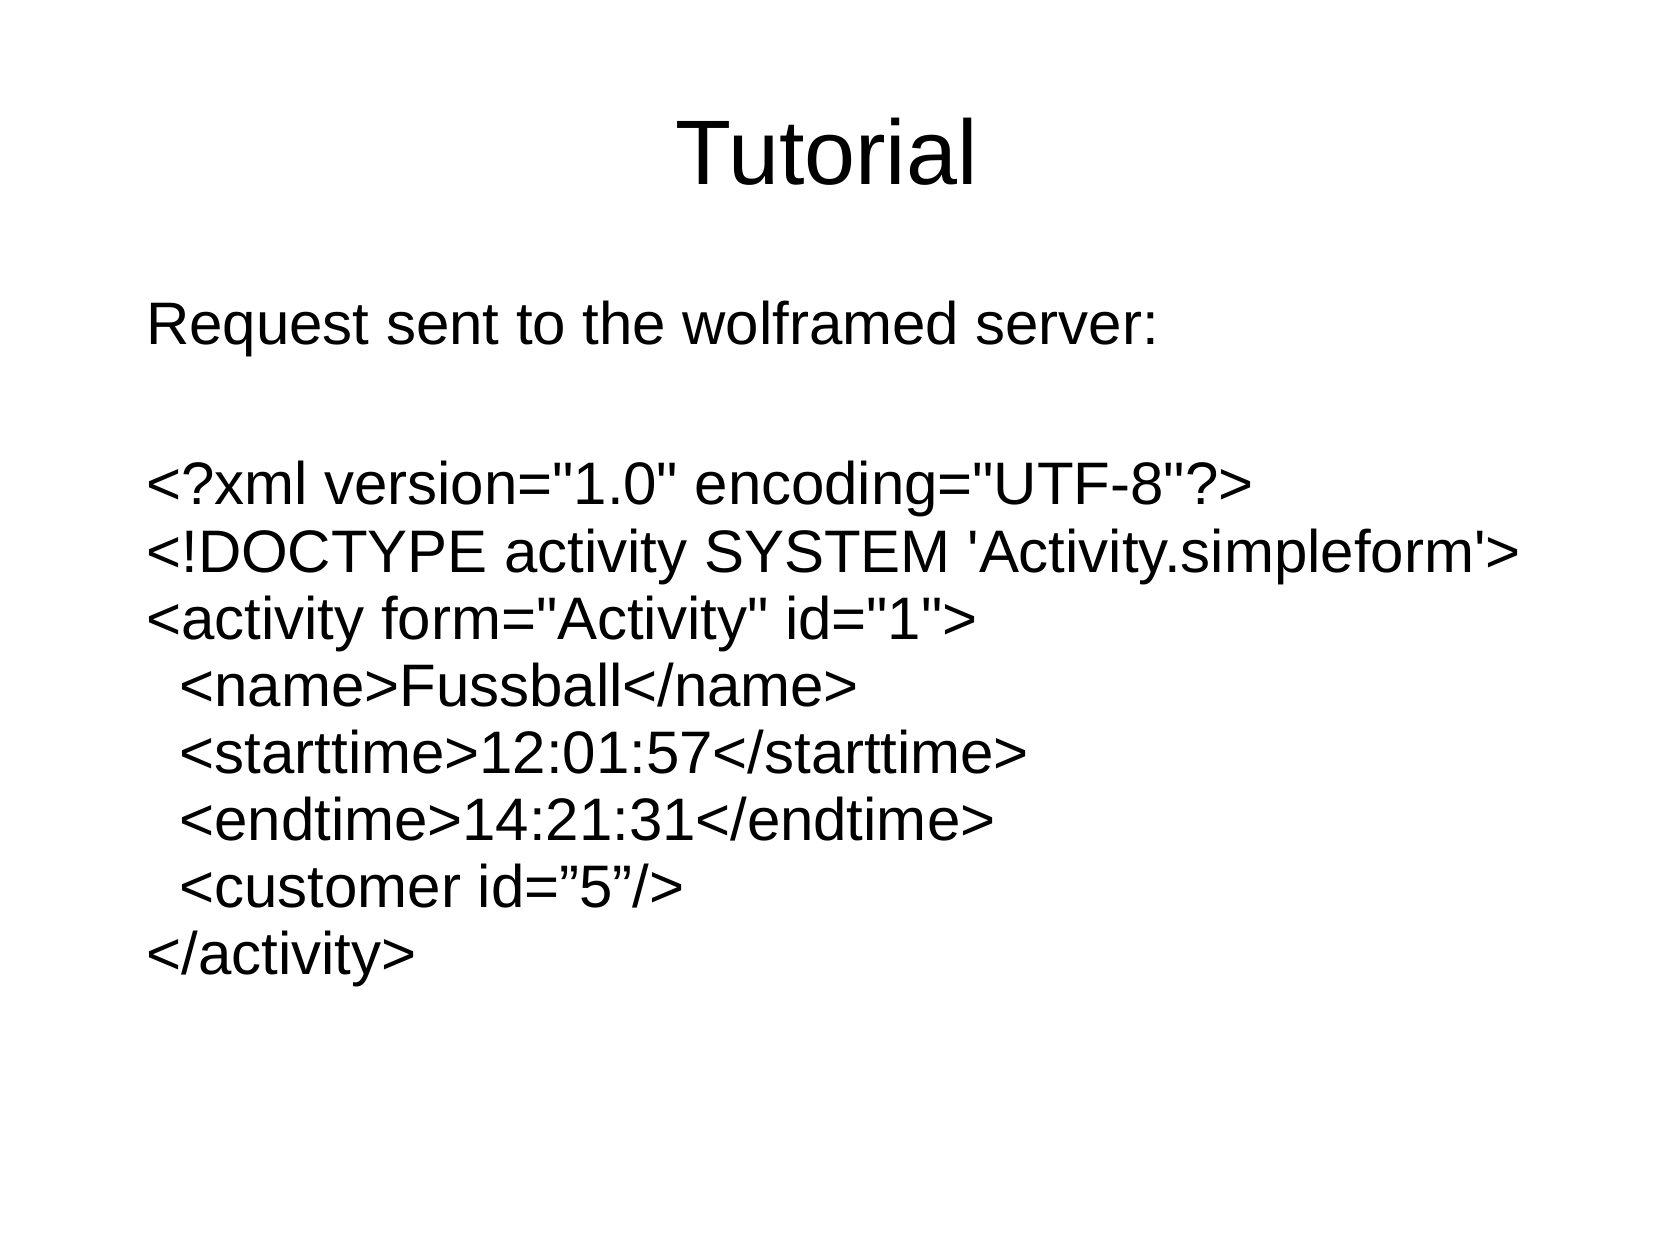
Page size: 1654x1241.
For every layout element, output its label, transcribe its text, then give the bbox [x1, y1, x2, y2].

title Tutorial [82, 49, 1571, 257]
list Request sent to the wolframed server: <?xml version="1.0" encoding="UTF-8"?> <!DOCTYPE activity SYSTEM 'Activity.simpleform'> <activity form="Activity" id="1"> <name>Fussball</name> <starttime>12:01:57</starttime> <endtime>14:21:31</endtime> <customer id=”5”/> </activity> [82, 290, 1538, 1010]
